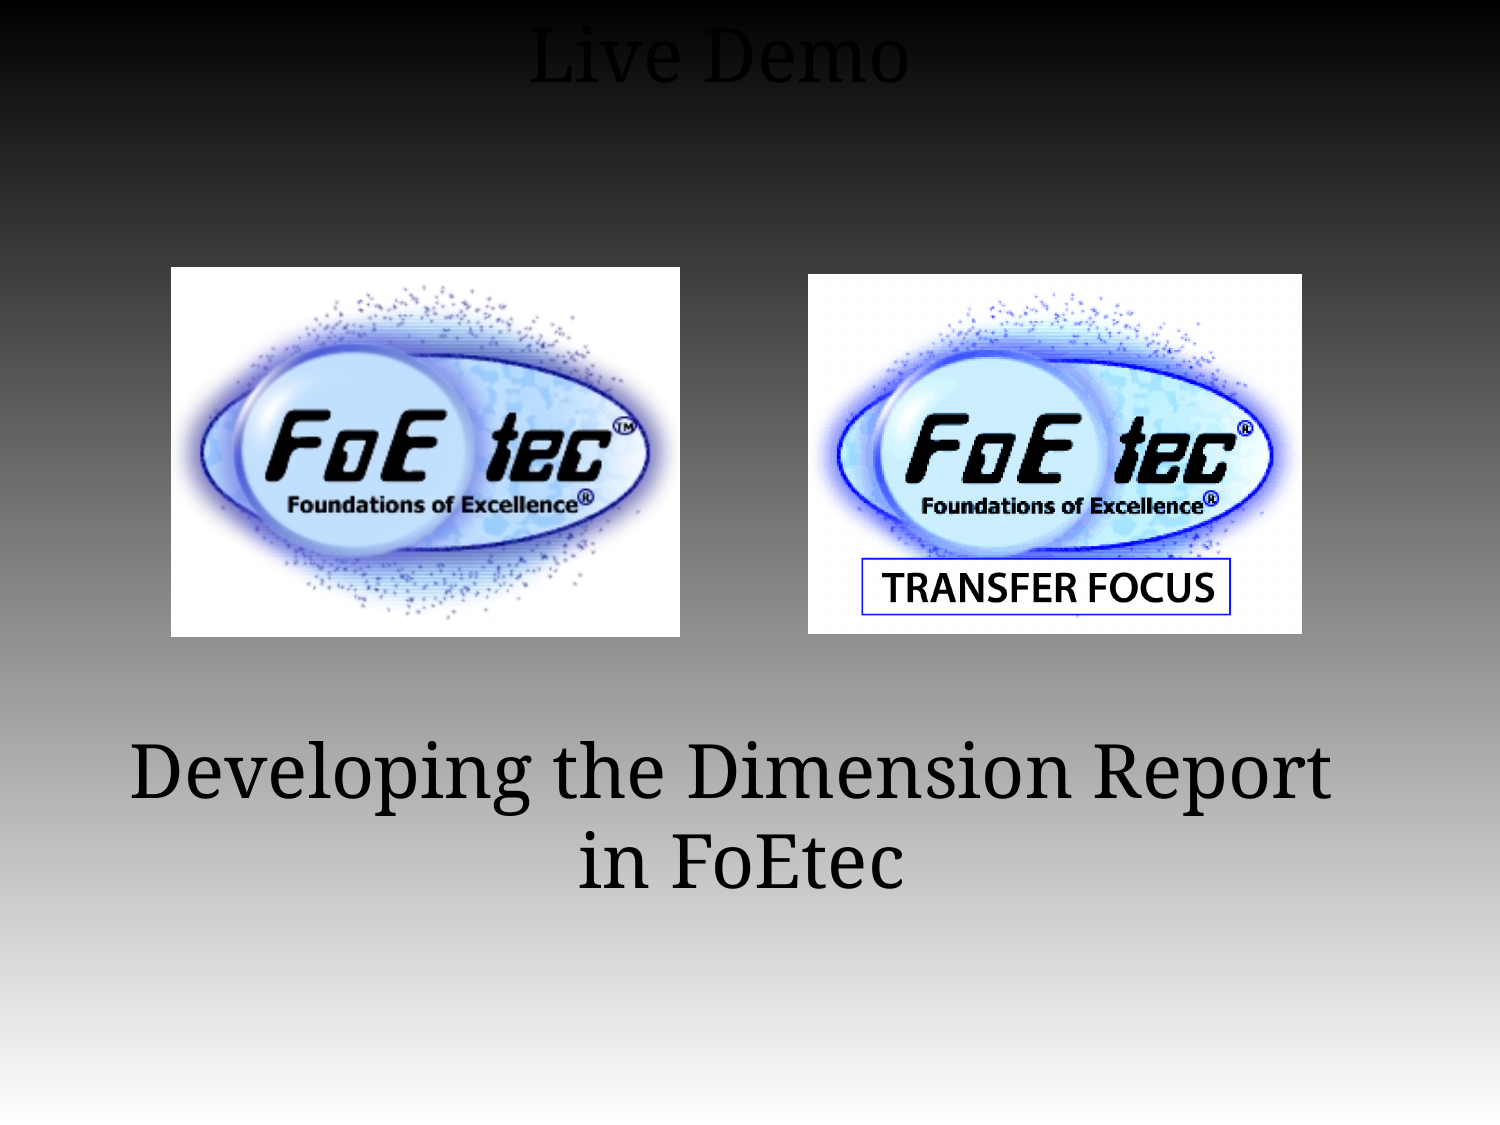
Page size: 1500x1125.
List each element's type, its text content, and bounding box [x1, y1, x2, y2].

picture [808, 274, 1302, 634]
picture [171, 267, 680, 637]
text_box Developing the Dimension Report in FoEtec [64, 715, 1400, 911]
text_box Live Demo [182, 0, 1258, 105]
